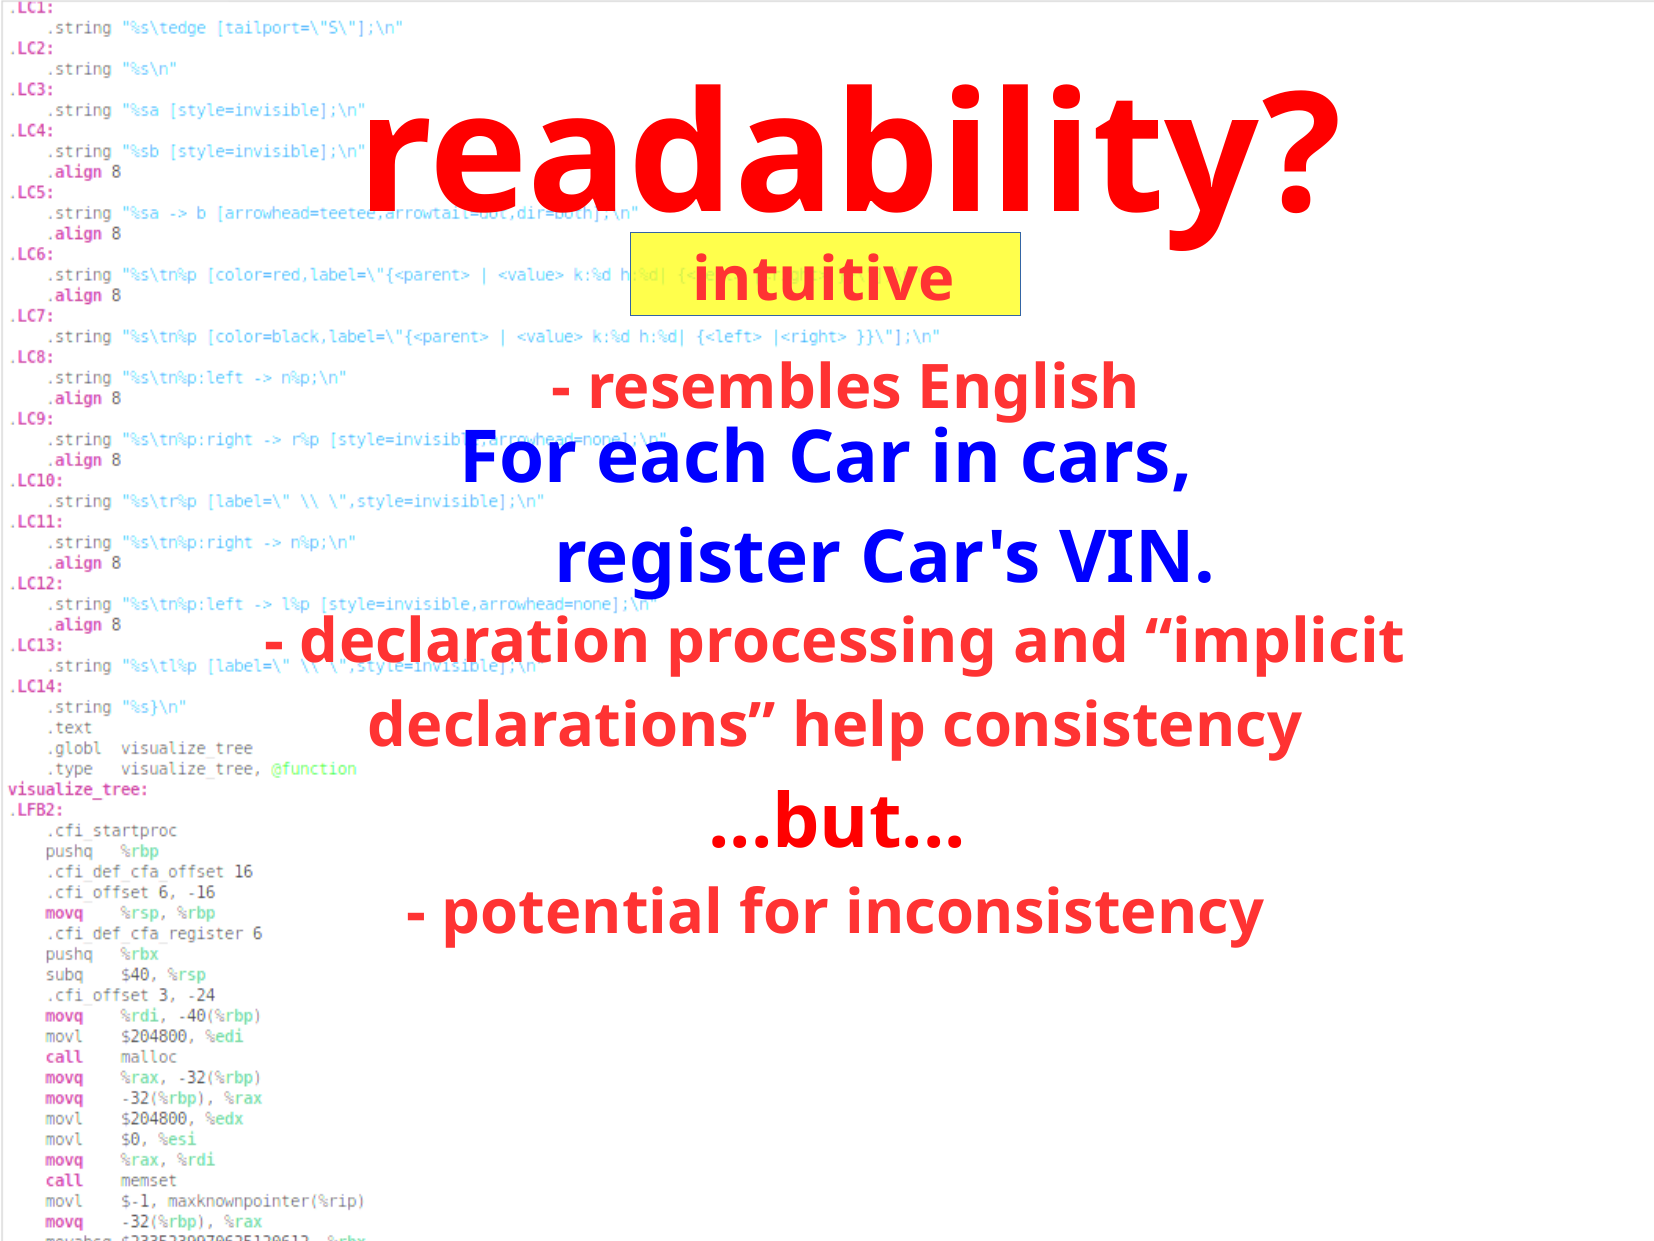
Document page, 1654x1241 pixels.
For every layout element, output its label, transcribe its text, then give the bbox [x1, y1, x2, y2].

text_box intuitive [614, 227, 1033, 327]
picture [0, 0, 1654, 1241]
text_box For each Car in cars, register Car's VIN. [444, 397, 1286, 589]
text_box - potential for inconsistency [196, 860, 1475, 961]
text_box - declaration processing and “implicit declarations” help consistency [196, 589, 1475, 774]
text_box ...but... [693, 774, 982, 860]
text_box - resembles English [267, 335, 1425, 435]
text_box readability? [307, 25, 1393, 271]
